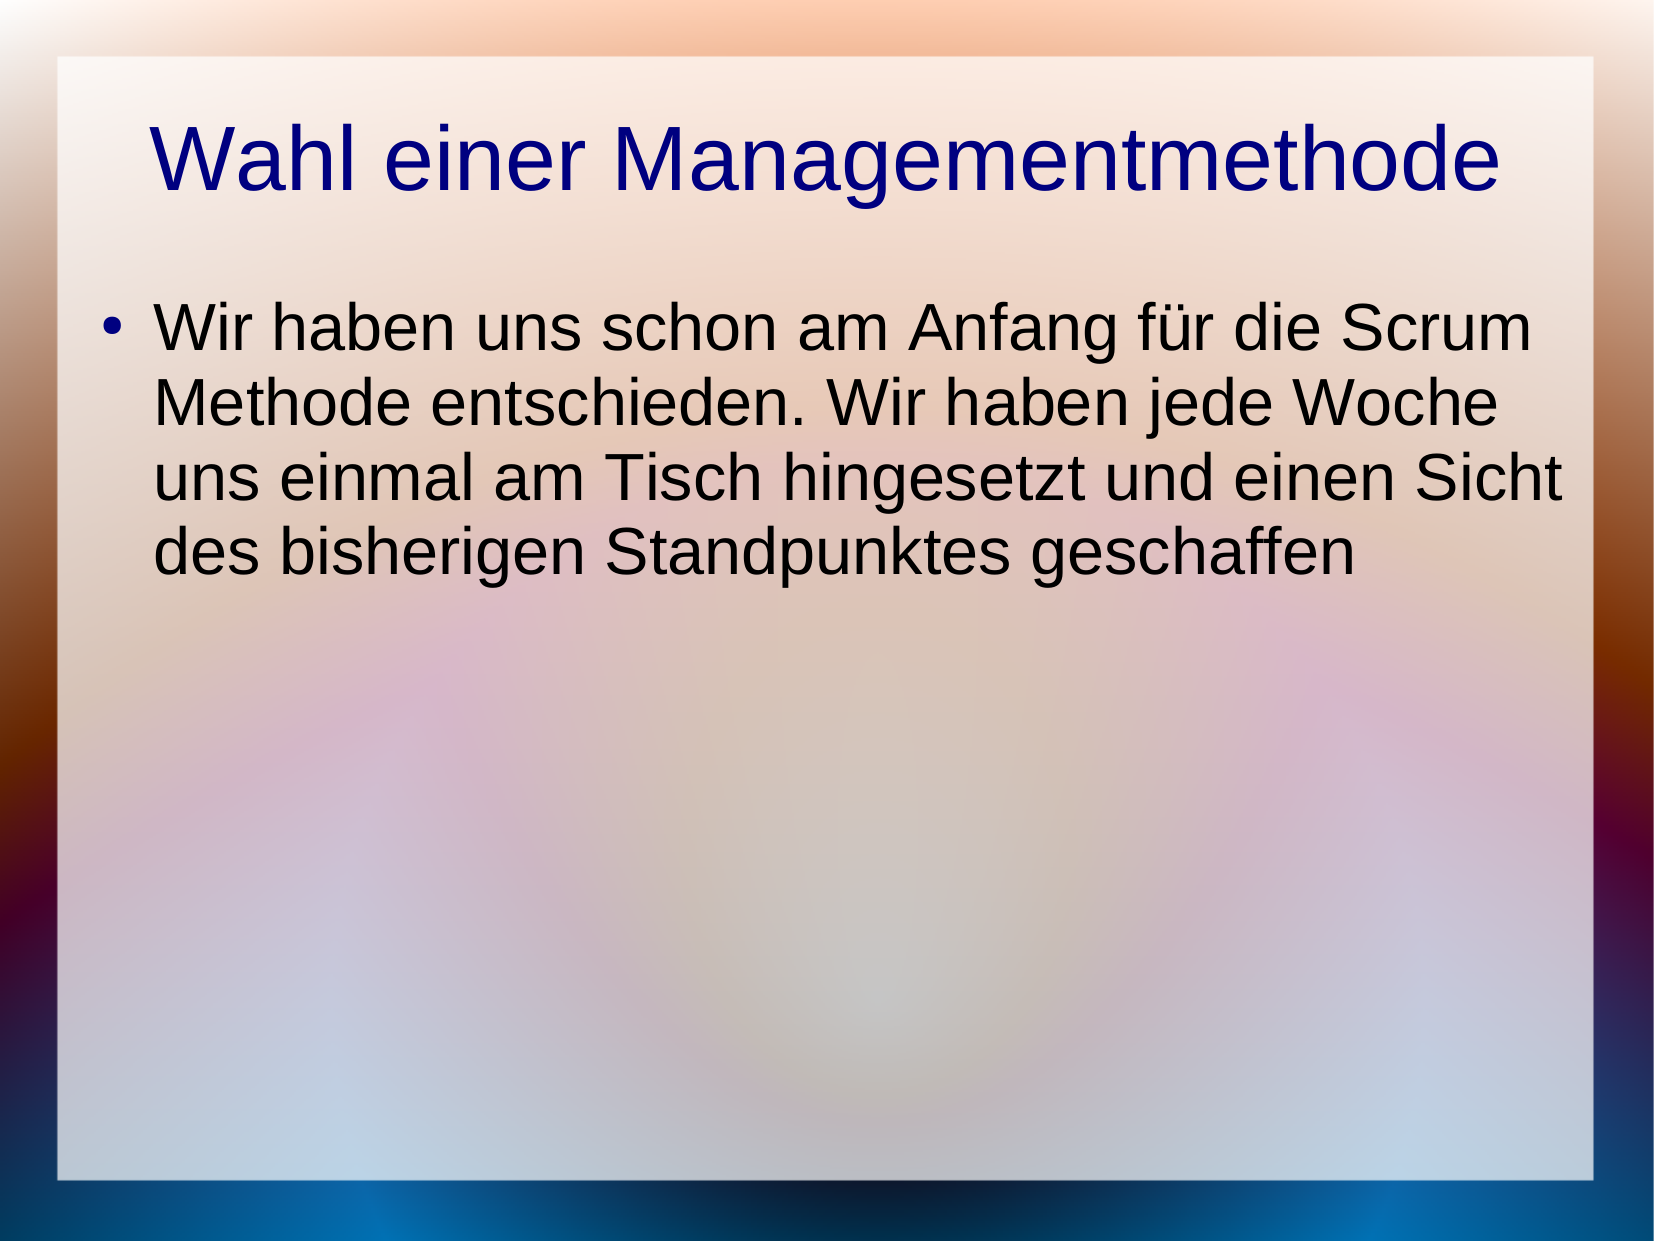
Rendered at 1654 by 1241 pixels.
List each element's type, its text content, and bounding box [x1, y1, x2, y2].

list Wir haben uns schon am Anfang für die Scrum Methode entschieden. Wir haben jede Woche uns einmal am Tisch hingesetzt und einen Sicht des bisherigen Standpunktes geschaffen [82, 290, 1571, 1034]
title Wahl einer Managementmethode [82, 55, 1571, 263]
picture [0, 0, 1654, 1241]
